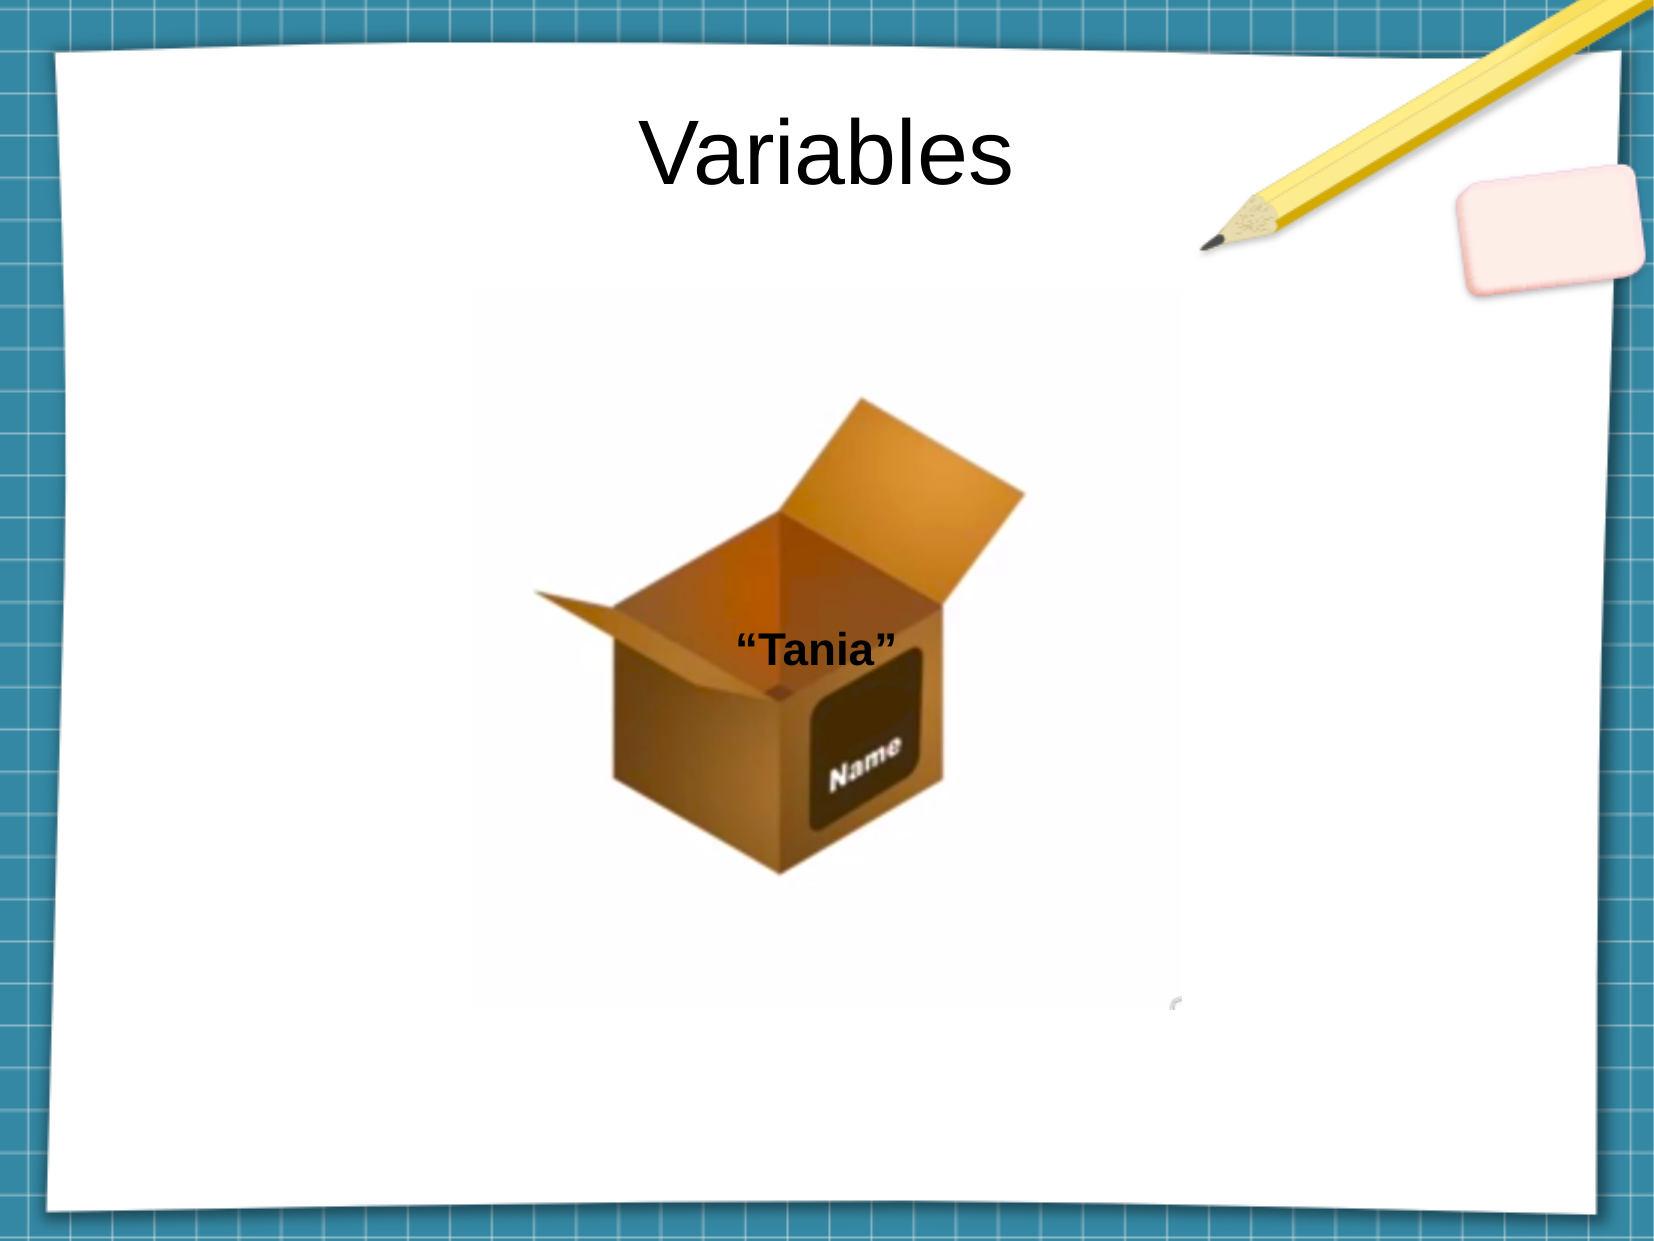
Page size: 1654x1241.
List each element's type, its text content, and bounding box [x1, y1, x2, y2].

title Variables [82, 49, 1571, 257]
picture [0, 0, 1654, 1241]
text_box “Tania” [720, 616, 1182, 709]
